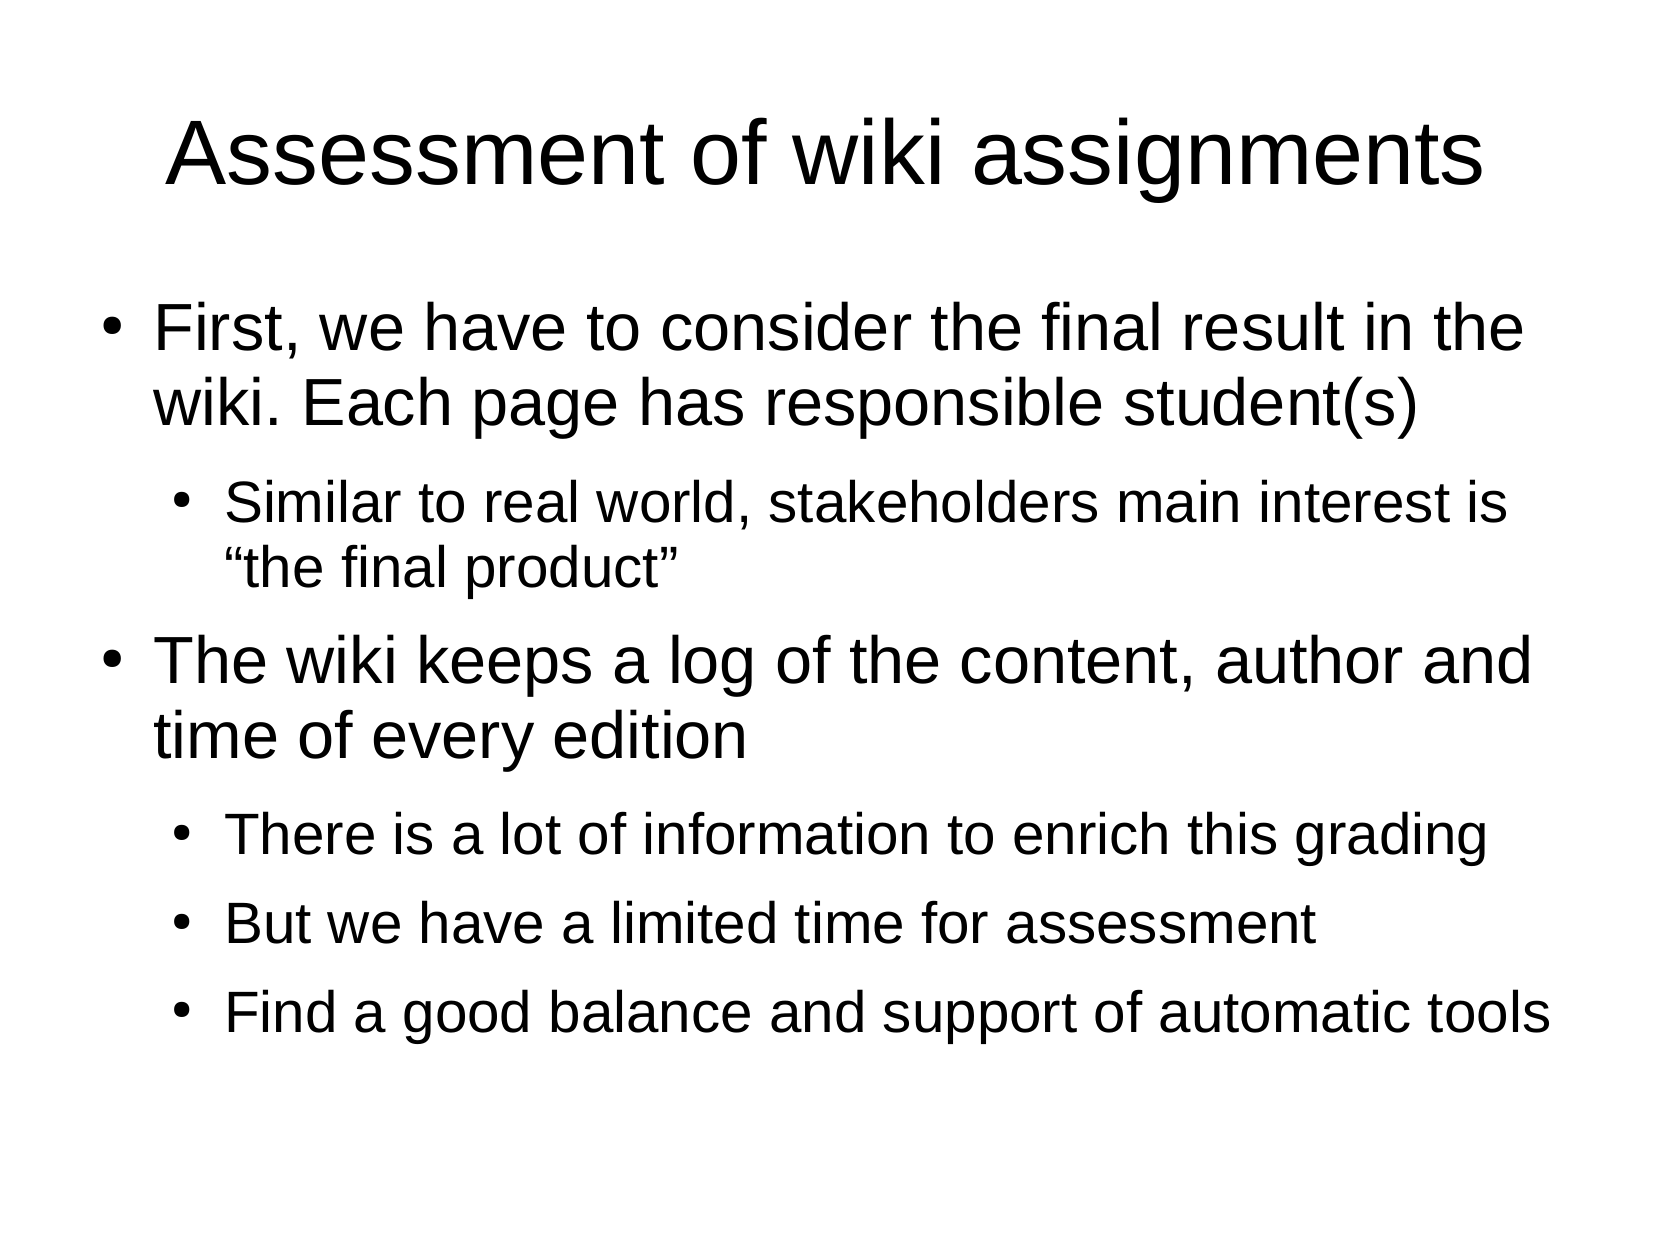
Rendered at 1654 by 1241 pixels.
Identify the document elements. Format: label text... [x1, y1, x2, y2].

list First, we have to consider the final result in the wiki. Each page has responsible student(s) Similar to real world, stakeholders main interest is “the final product” The wiki keeps a log of the content, author and time of every edition There is a lot of information to enrich this grading But we have a limited time for assessment Find a good balance and support of automatic tools [82, 290, 1571, 1109]
title Assessment of wiki assignments [82, 49, 1571, 257]
